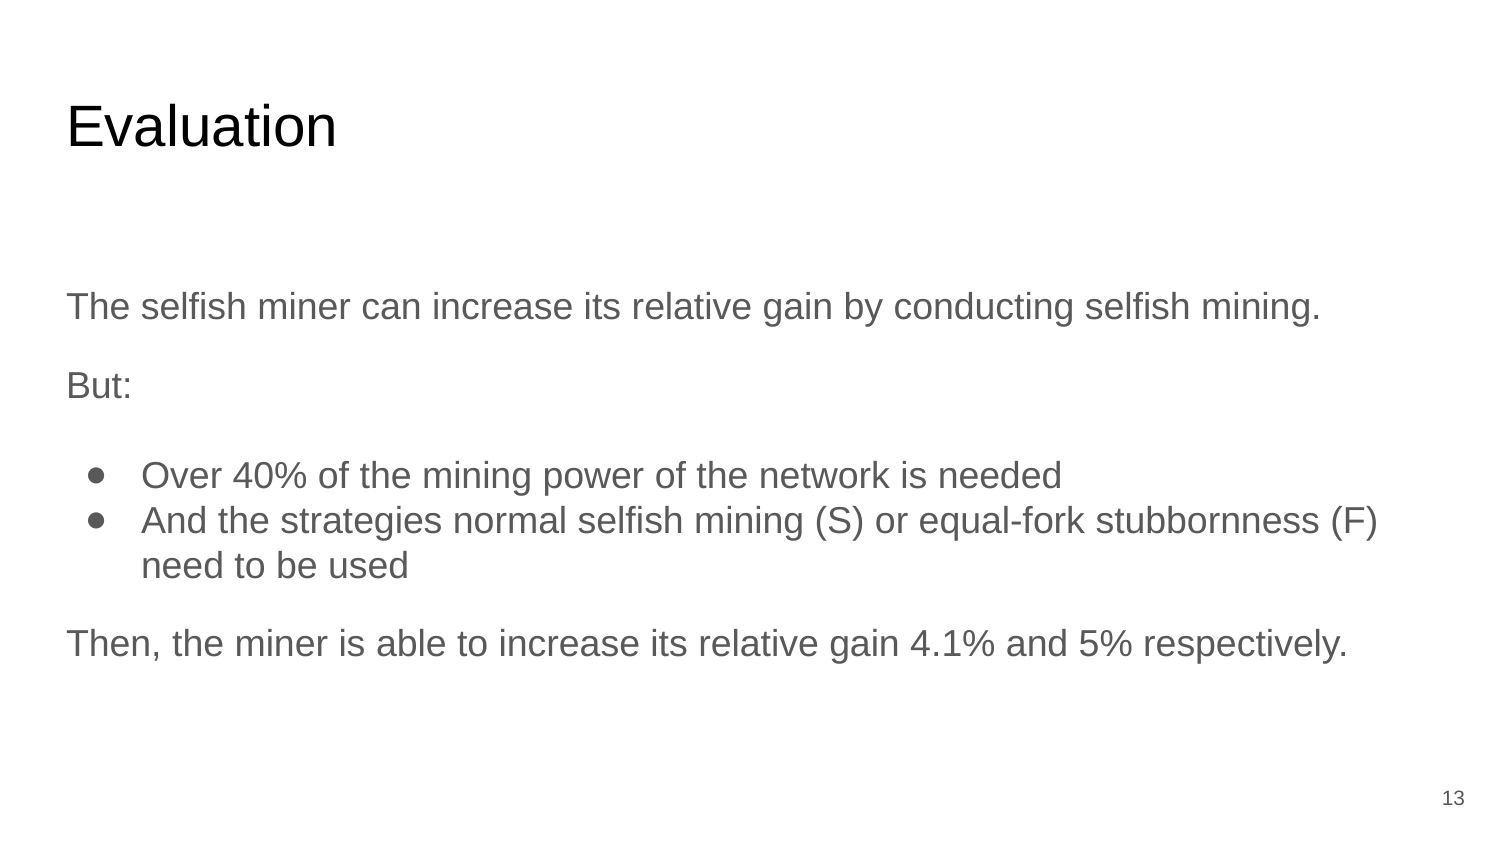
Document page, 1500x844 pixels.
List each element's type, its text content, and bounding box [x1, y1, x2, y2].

title Evaluation [51, 72, 1449, 167]
list The selfish miner can increase its relative gain by conducting selfish mining. But: Over 40% of the mining power of the network is needed And the strategies normal selfish mining (S) or equal-fork stubbornness (F) need to be used Then, the miner is able to increase its relative gain 4.1% and 5% respectively. [51, 189, 1449, 750]
